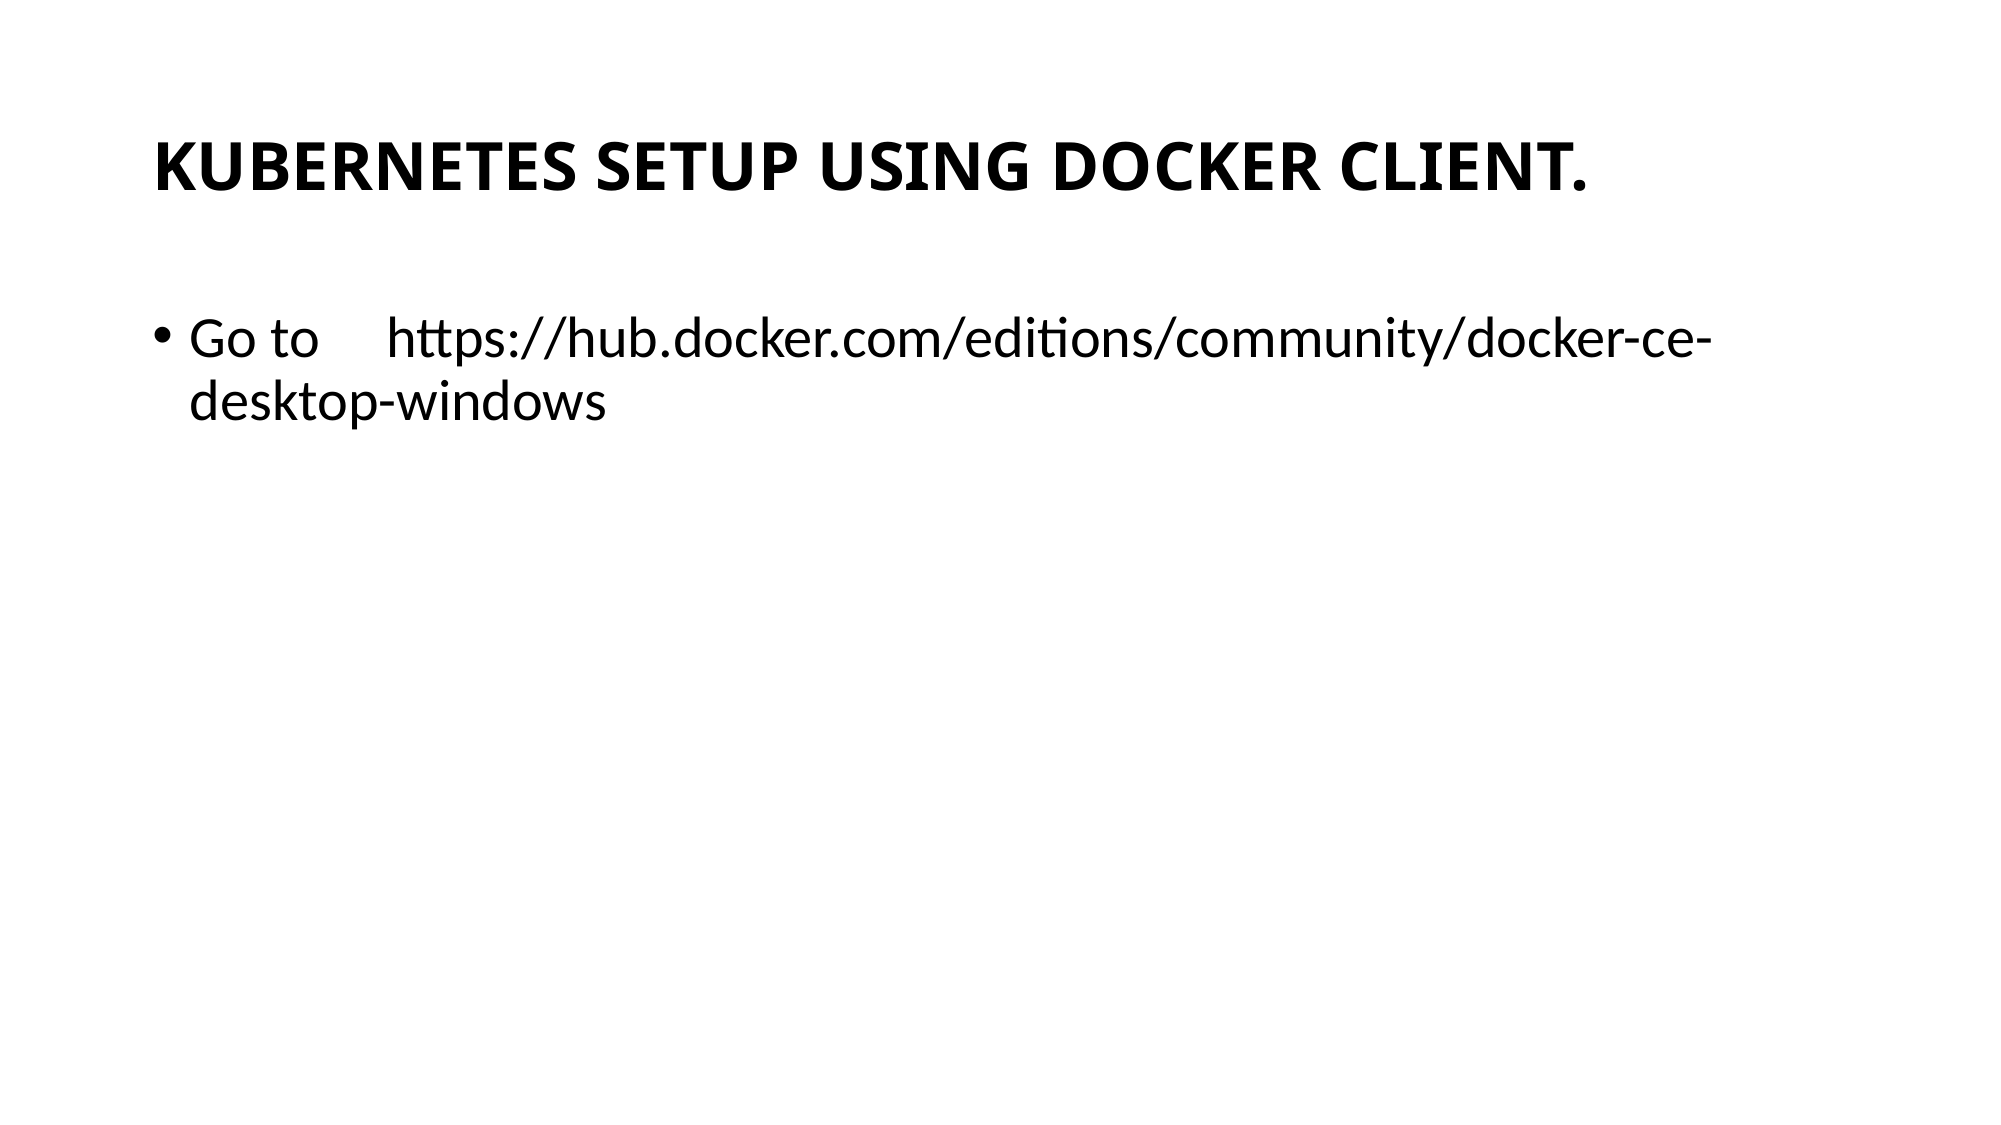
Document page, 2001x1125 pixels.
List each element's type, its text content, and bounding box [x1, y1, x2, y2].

list Go to https://hub.docker.com/editions/community/docker-ce-desktop-windows [137, 299, 1863, 1014]
title KUBERNETES SETUP USING DOCKER CLIENT. [137, 59, 1863, 278]
